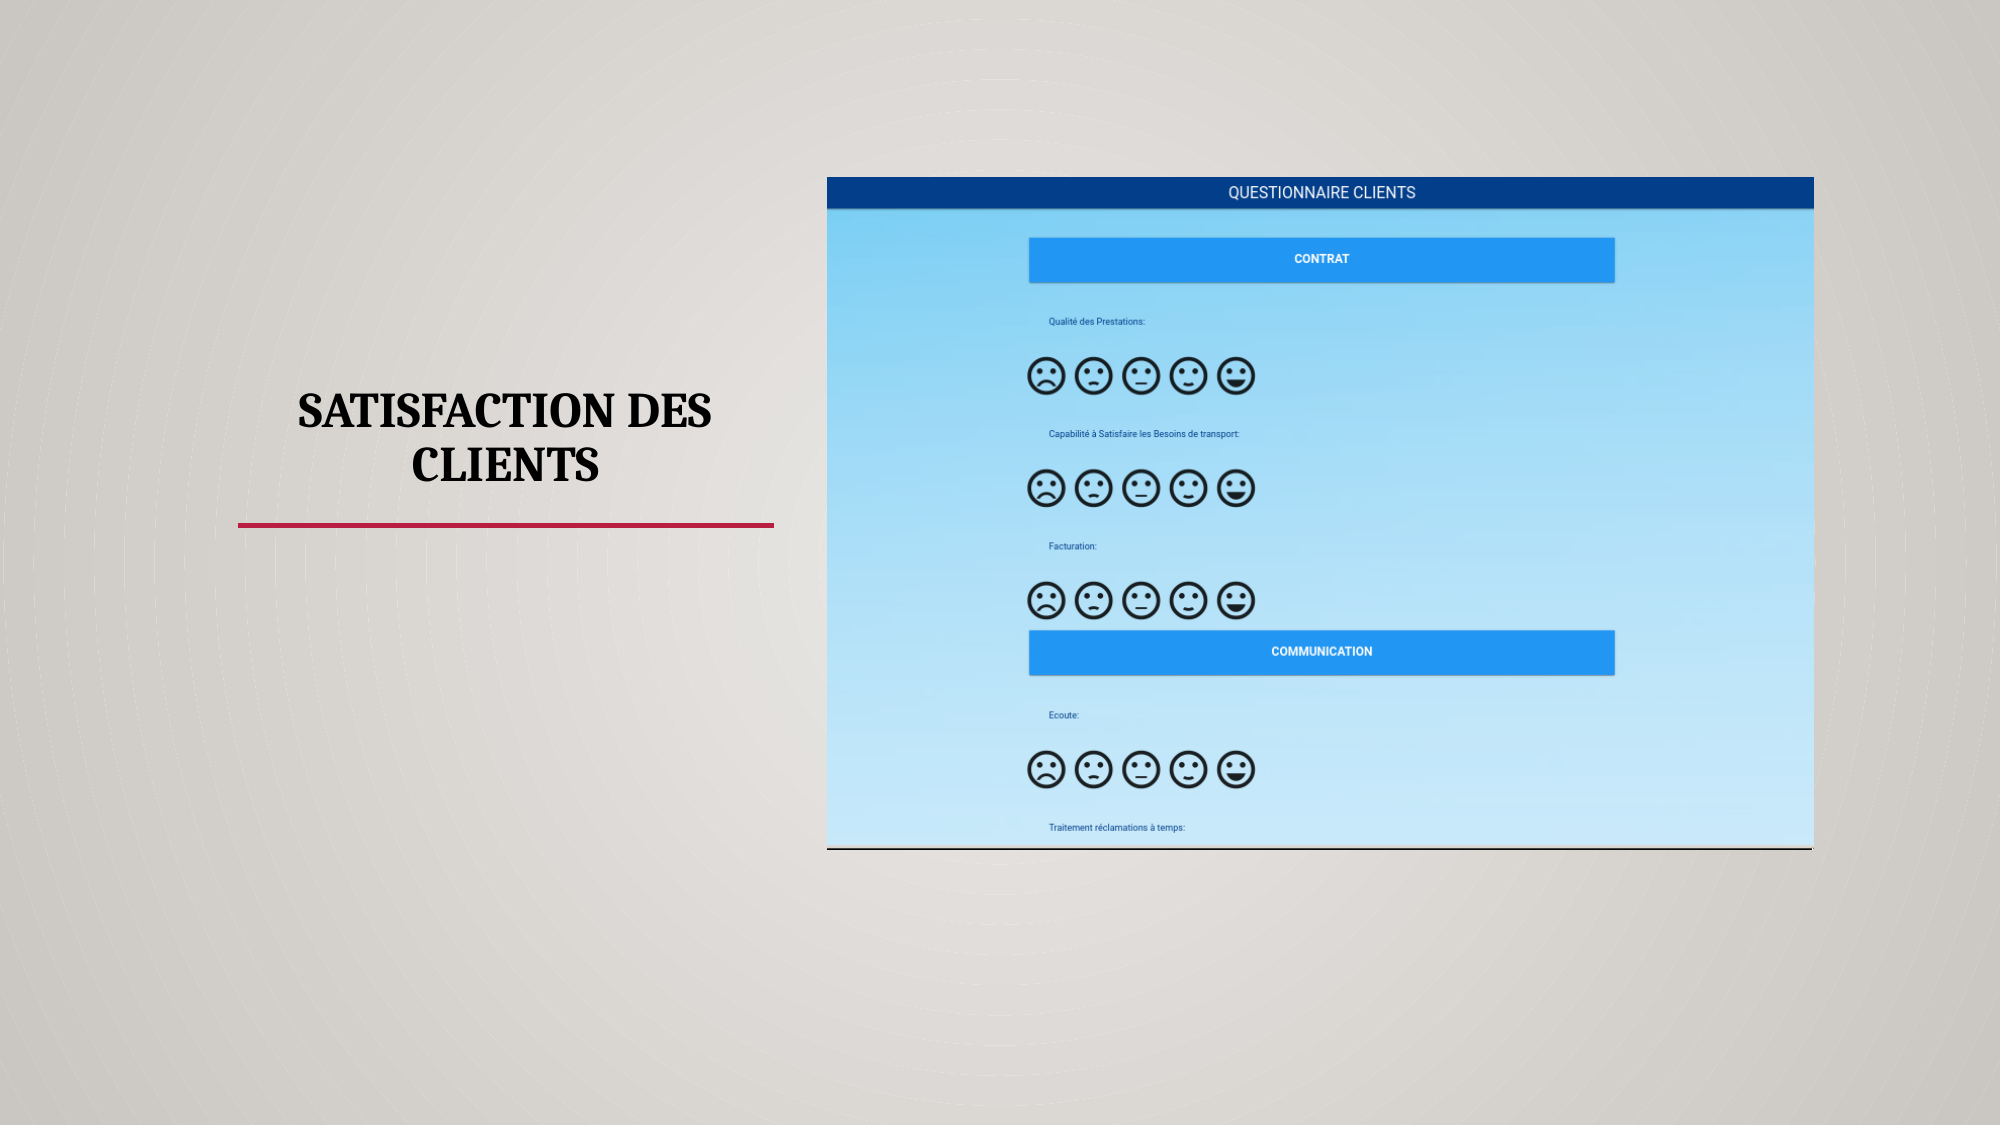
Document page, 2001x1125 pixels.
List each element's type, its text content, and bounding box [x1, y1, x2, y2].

title satisfaction des clients [236, 131, 774, 500]
picture [827, 177, 1814, 850]
